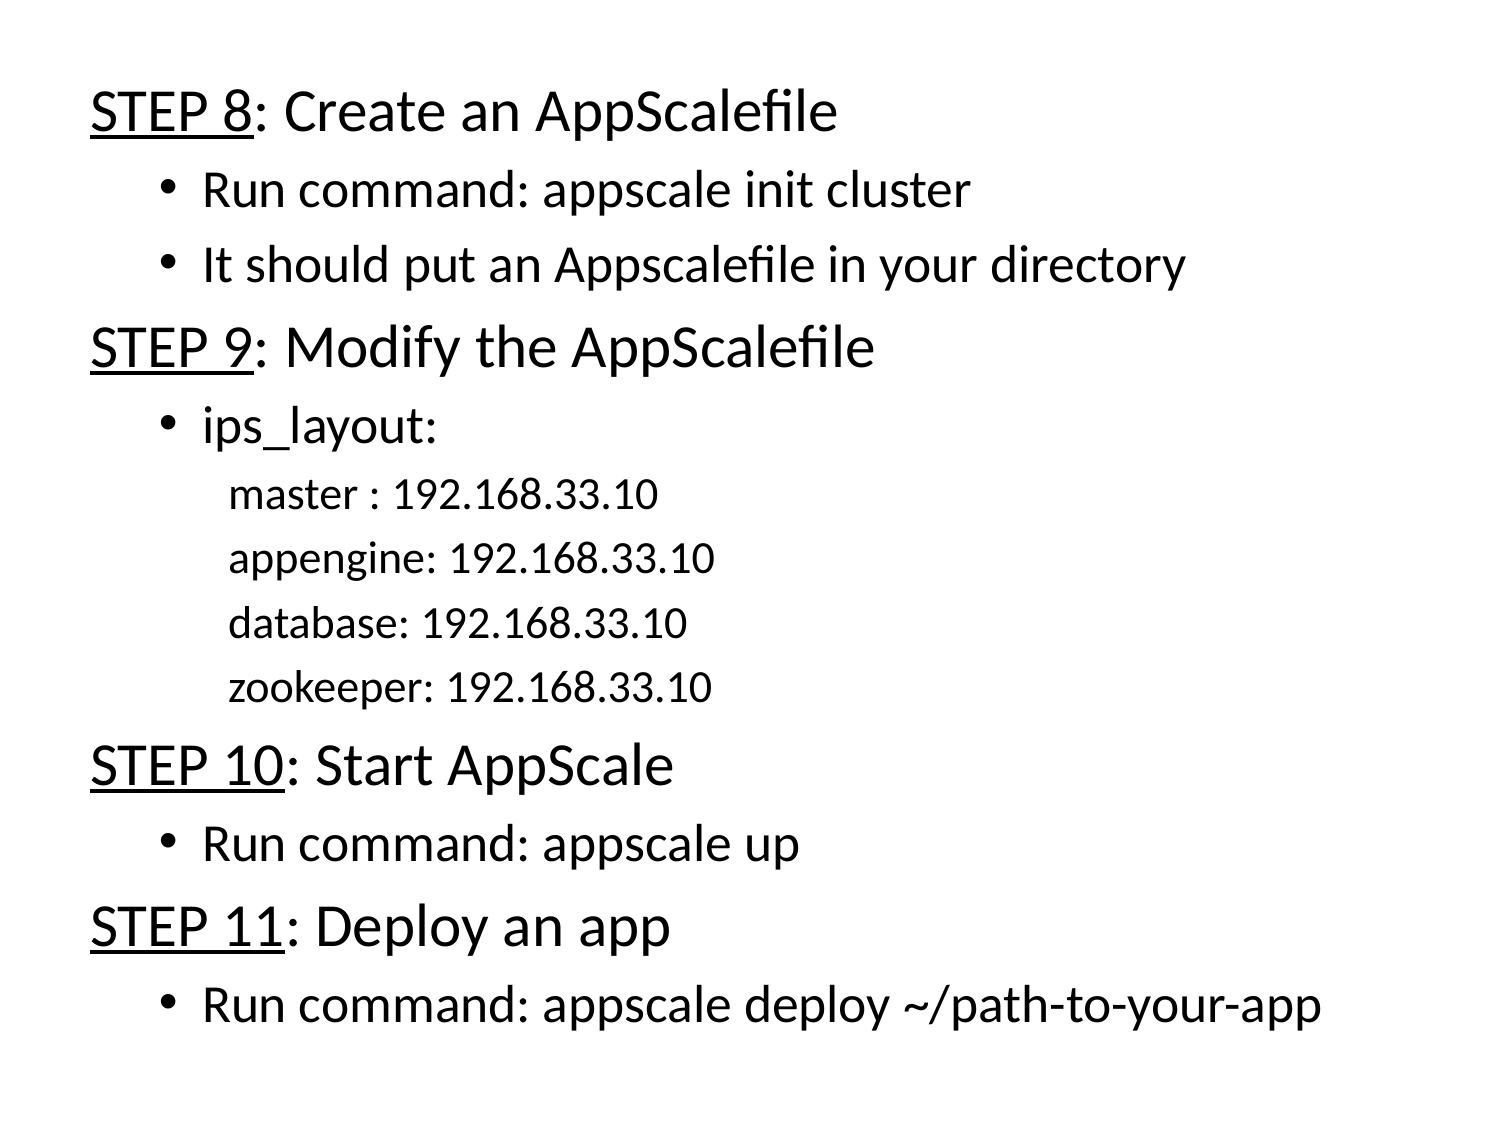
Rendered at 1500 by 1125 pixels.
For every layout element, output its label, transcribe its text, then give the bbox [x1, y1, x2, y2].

list STEP 8: Create an AppScalefile Run command: appscale init cluster It should put an Appscalefile in your directory STEP 9: Modify the AppScalefile ips_layout: master : 192.168.33.10 appengine: 192.168.33.10 database: 192.168.33.10 zookeeper: 192.168.33.10 STEP 10: Start AppScale Run command: appscale up STEP 11: Deploy an app Run command: appscale deploy ~/path-to-your-app [75, 62, 1425, 1050]
